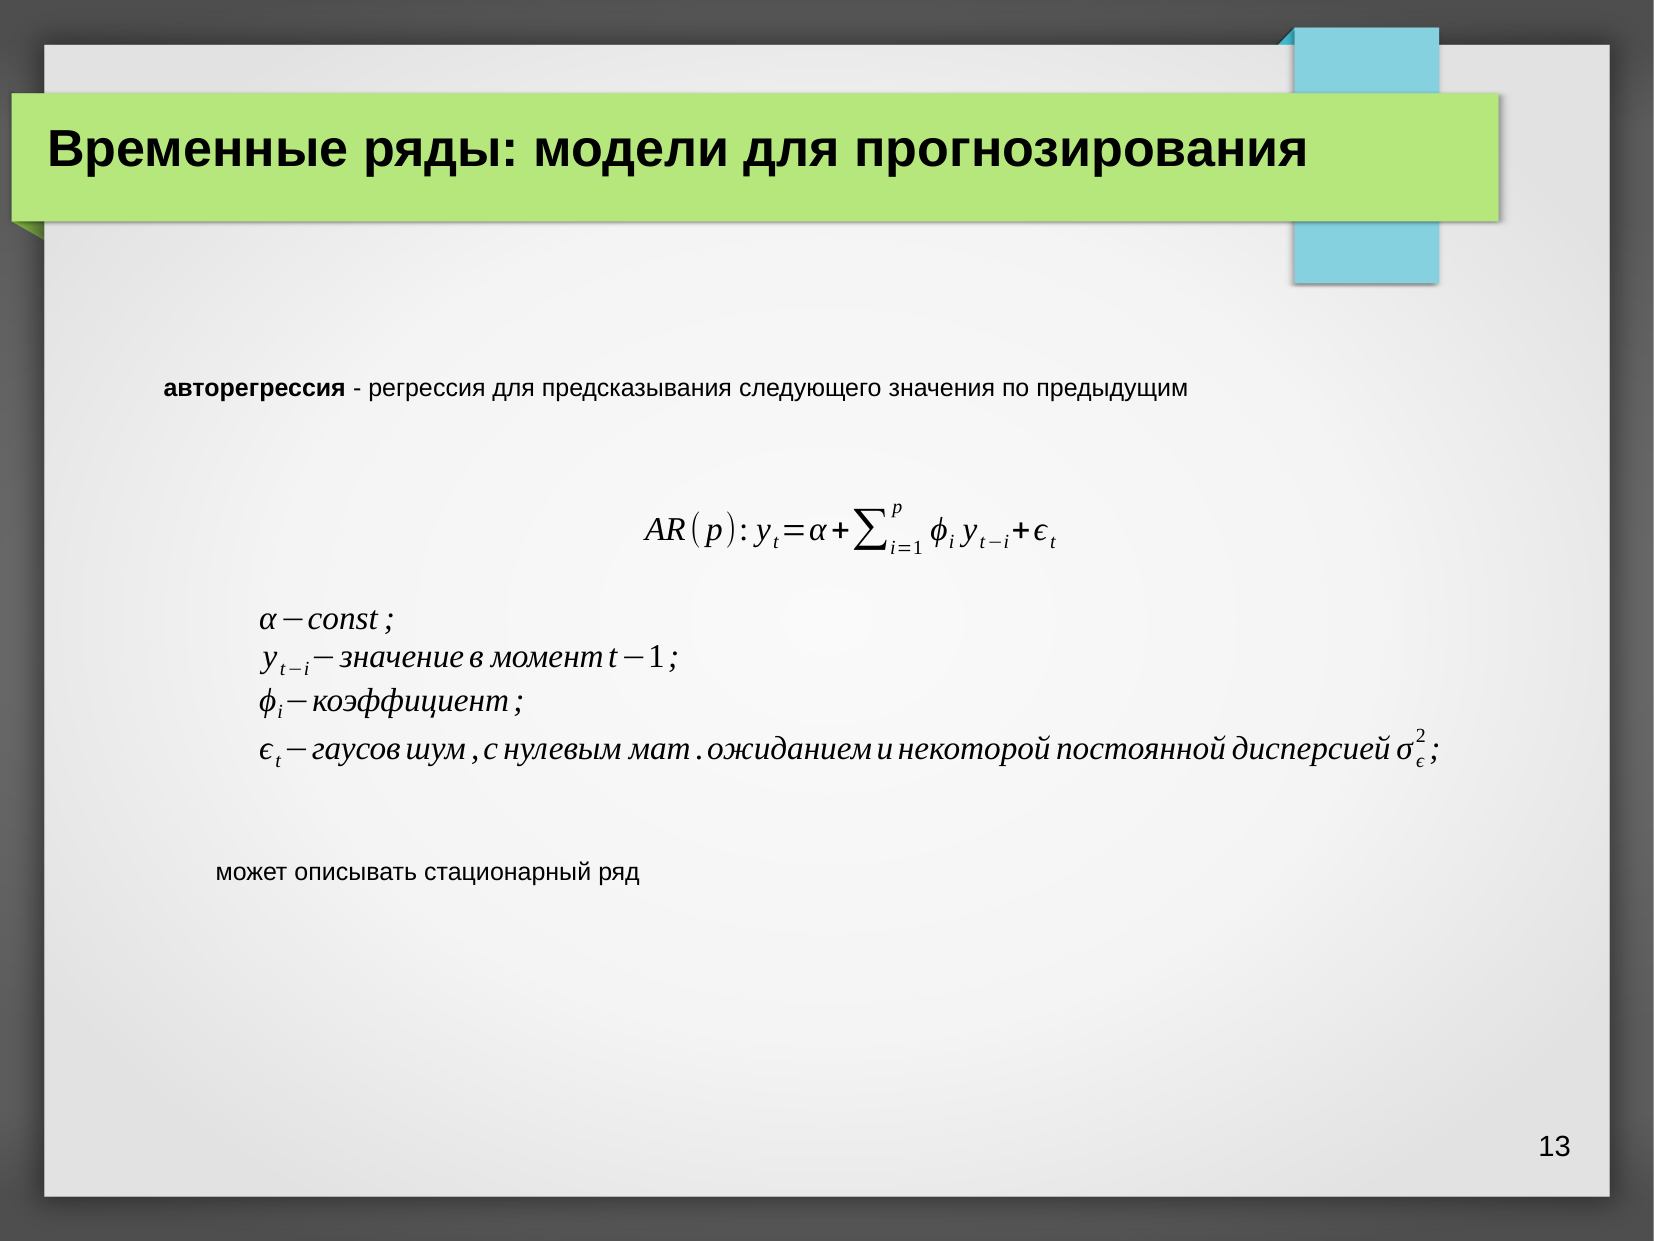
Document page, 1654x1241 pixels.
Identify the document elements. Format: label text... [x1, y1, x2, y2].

text_box может описывать стационарный ряд [200, 850, 733, 922]
picture [0, 0, 1654, 1241]
text_box авторегрессия - регрессия для предсказывания следующего значения по предыдущим [148, 366, 1595, 410]
title Временные ряды: модели для прогнозирования [47, 96, 1430, 201]
chart [258, 496, 1441, 772]
